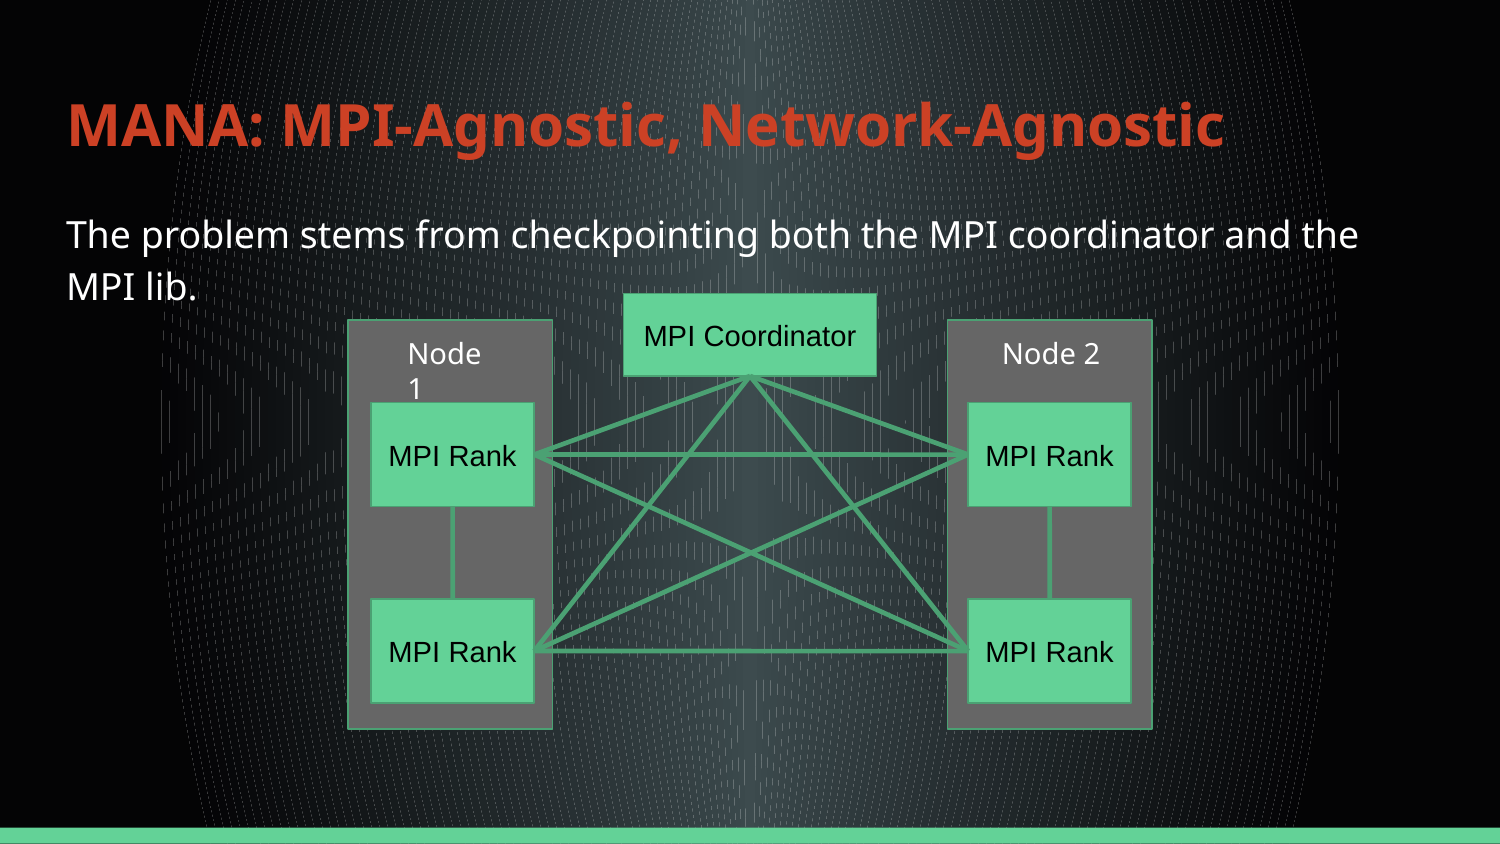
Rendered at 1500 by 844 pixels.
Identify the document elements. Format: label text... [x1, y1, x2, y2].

text_box Node 1 [392, 320, 513, 376]
text_box [545, 633, 553, 643]
list The problem stems from checkpointing both the MPI coordinator and the MPI lib. [51, 189, 1449, 771]
text_box MPI Rank [968, 402, 1132, 507]
text_box MPI Rank [968, 598, 1132, 704]
text_box MPI Coordinator [623, 293, 877, 376]
text_box [348, 320, 553, 729]
text_box [947, 630, 958, 643]
text_box [947, 320, 1152, 729]
text_box MPI Rank [371, 598, 535, 704]
title MANA: MPI-Agnostic, Network-Agnostic [51, 72, 1449, 167]
text_box [455, 458, 553, 645]
text_box [947, 458, 1047, 645]
text_box Node 2 [986, 320, 1120, 376]
text_box MPI Rank [371, 402, 535, 507]
